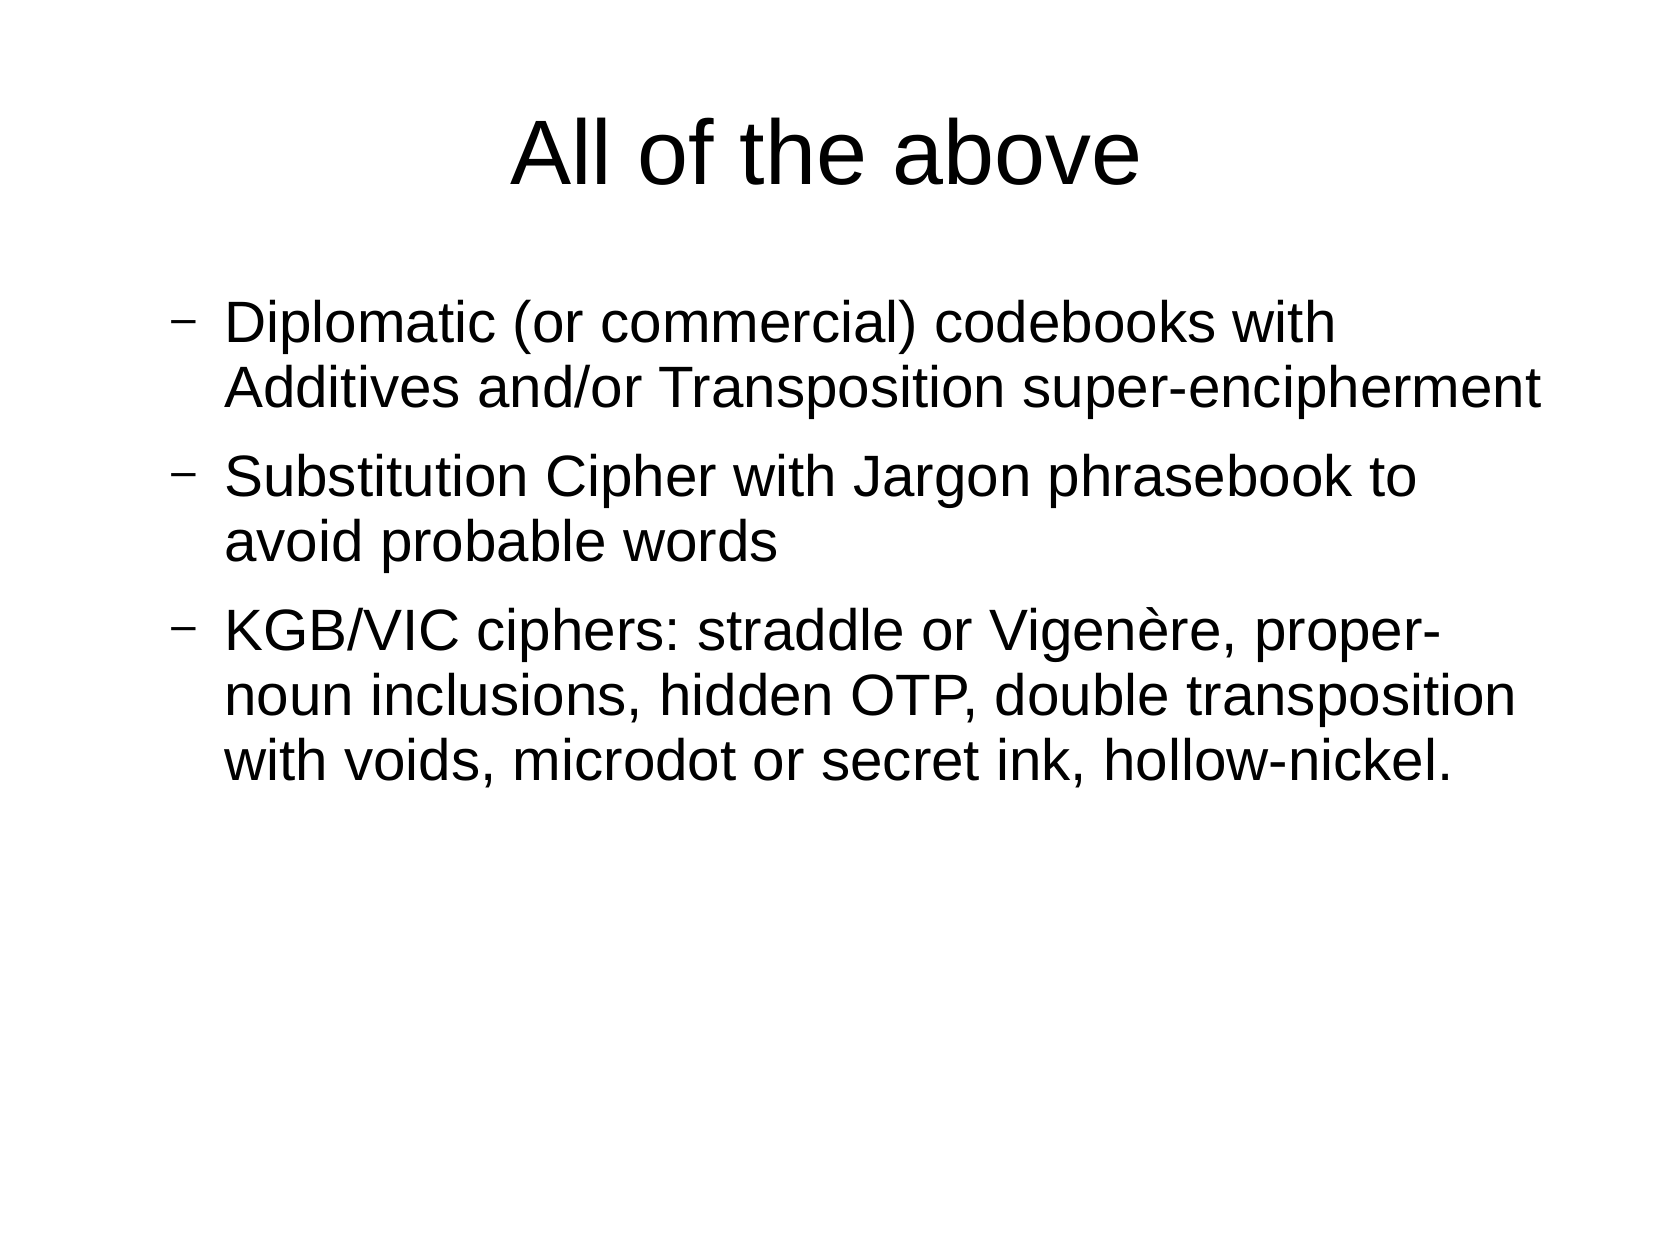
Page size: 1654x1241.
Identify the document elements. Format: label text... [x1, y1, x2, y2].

title All of the above [82, 49, 1571, 257]
list Diplomatic (or commercial) codebooks with Additives and/or Transposition super-encipherment Substitution Cipher with Jargon phrasebook to avoid probable words KGB/VIC ciphers: straddle or Vigenère, proper-noun inclusions, hidden OTP, double transposition with voids, microdot or secret ink, hollow-nickel. [82, 290, 1571, 1010]
